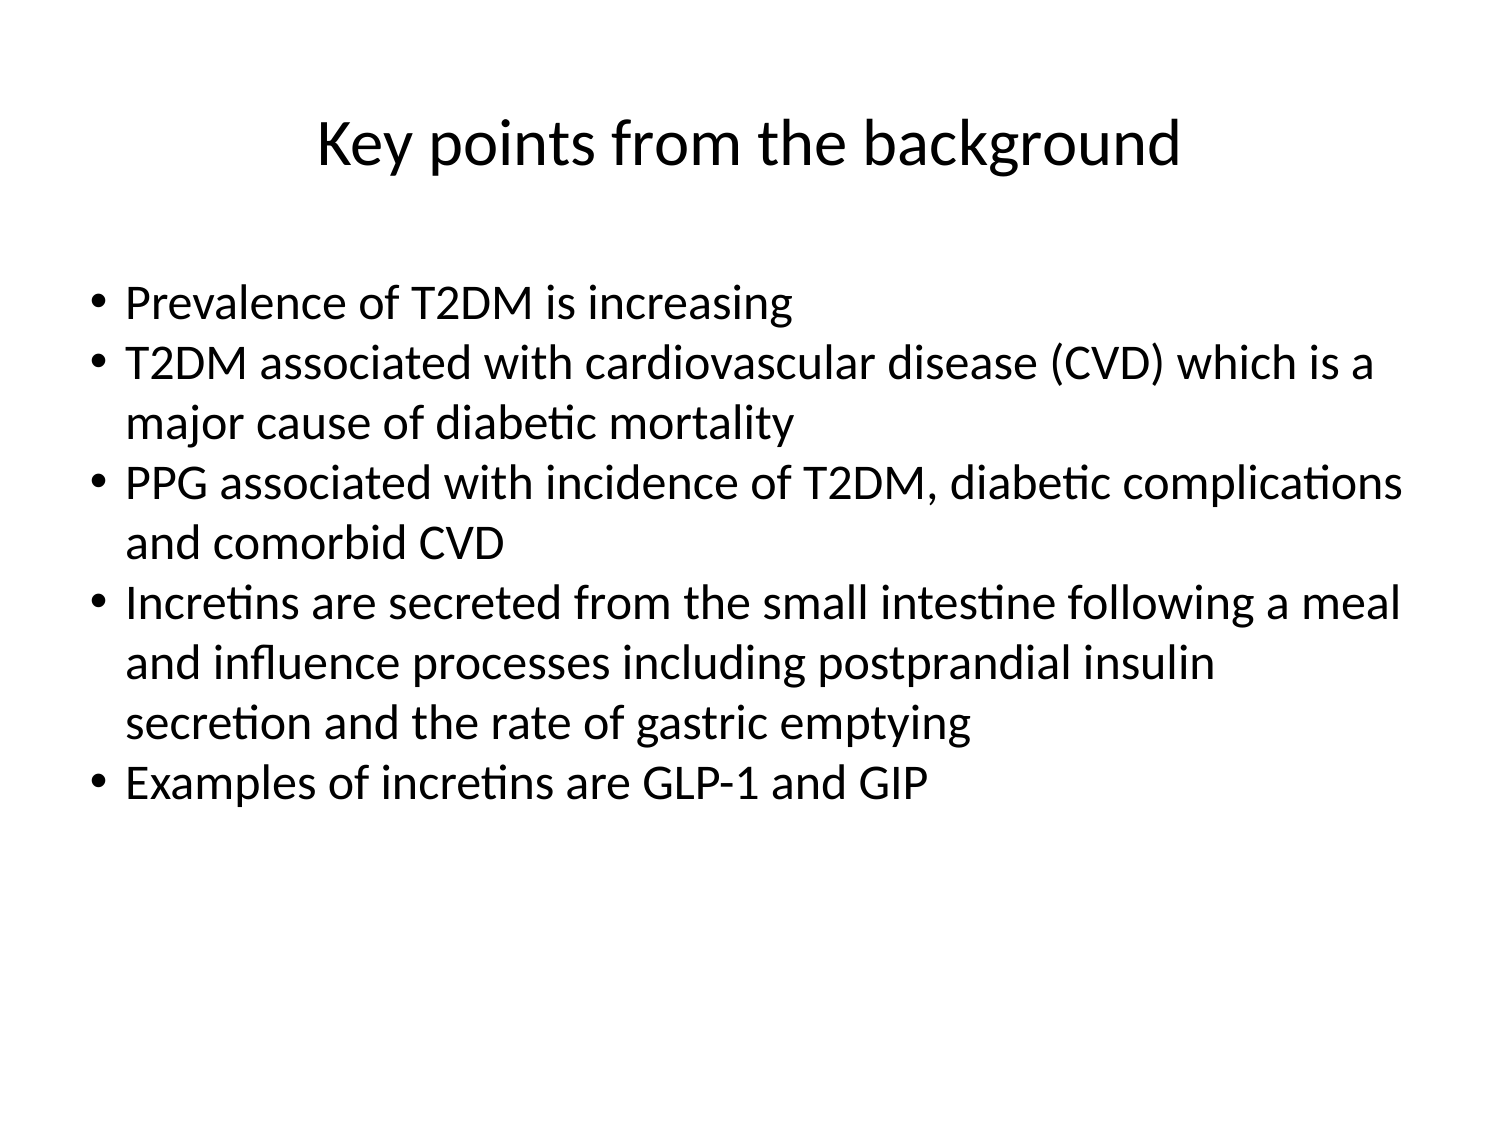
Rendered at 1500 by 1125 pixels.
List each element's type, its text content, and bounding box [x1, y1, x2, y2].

text_box Prevalence of T2DM is increasing T2DM associated with cardiovascular disease (CVD) which is a major cause of diabetic mortality PPG associated with incidence of T2DM, diabetic complications and comorbid CVD Incretins are secreted from the small intestine following a meal and influence processes including postprandial insulin secretion and the rate of gastric emptying Examples of incretins are GLP-1 and GIP [74, 262, 1425, 1005]
text_box Key points from the background [74, 45, 1425, 233]
